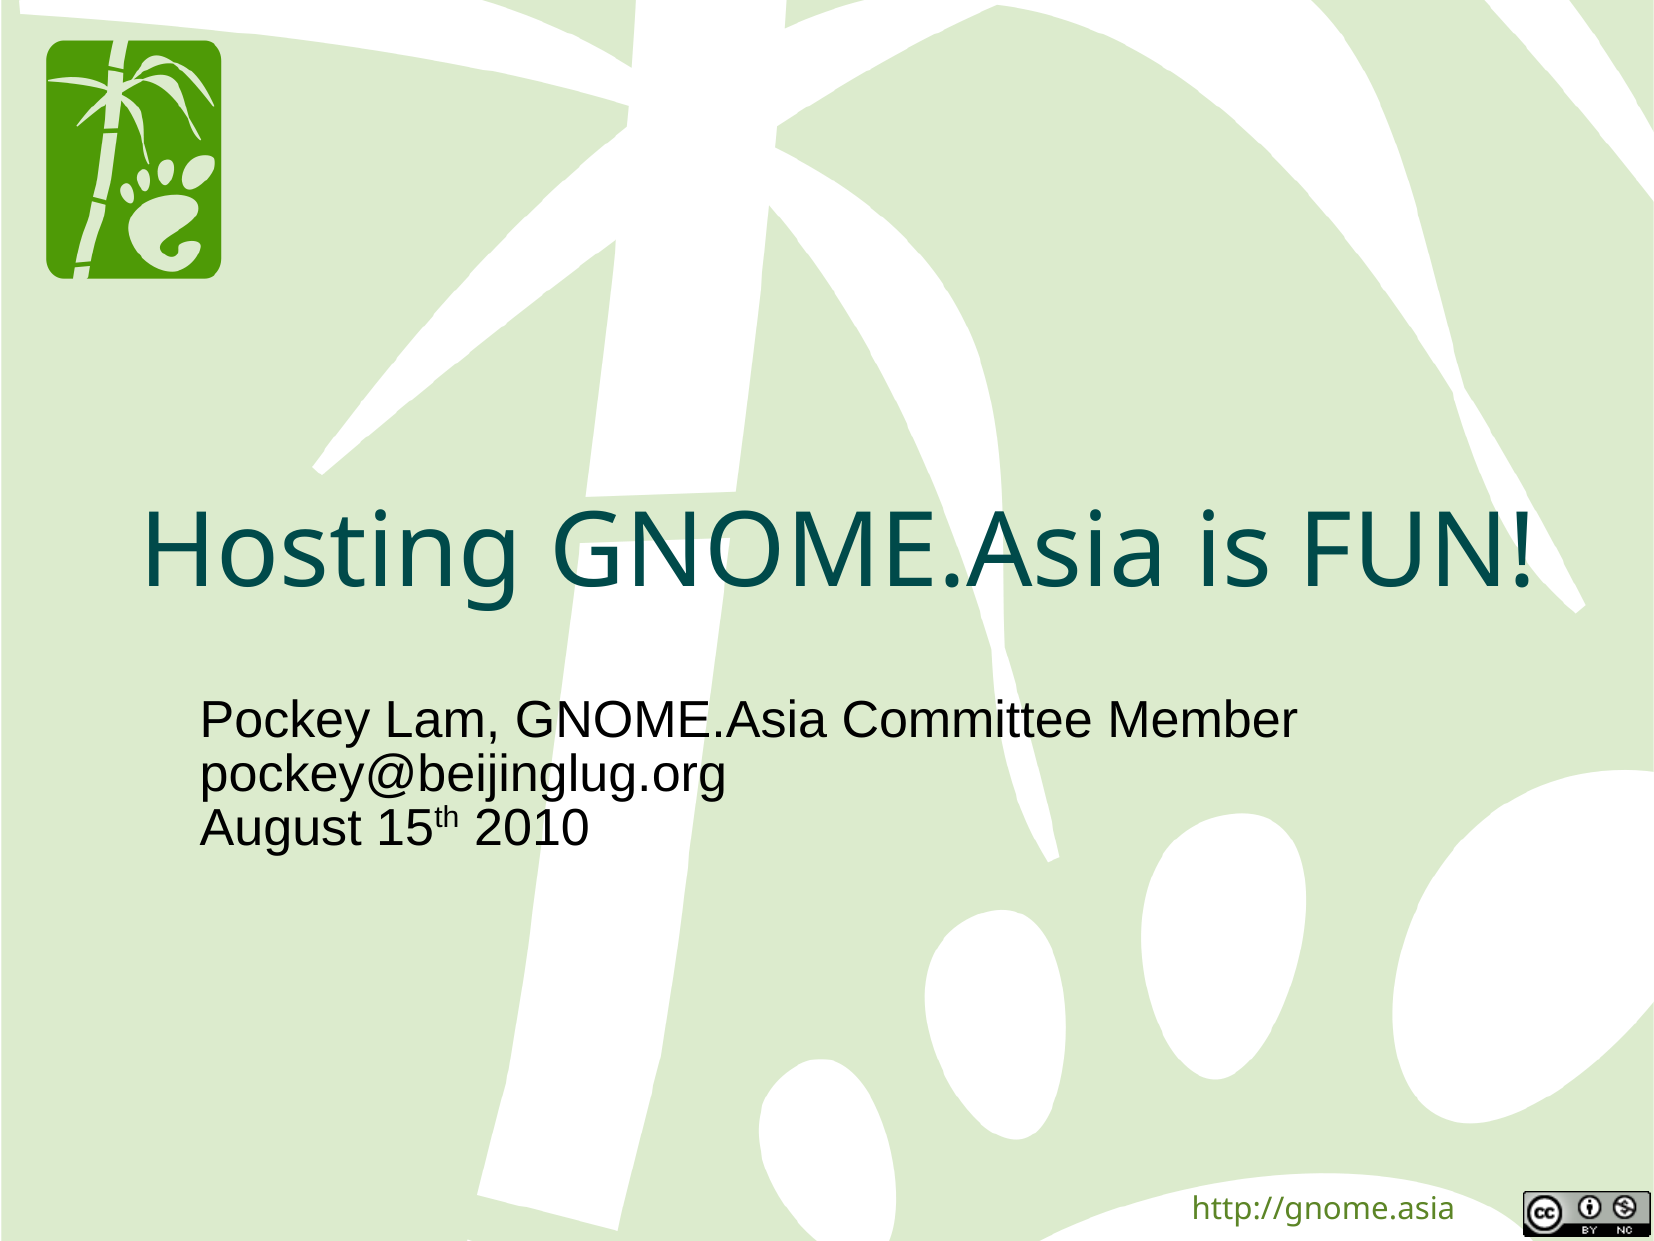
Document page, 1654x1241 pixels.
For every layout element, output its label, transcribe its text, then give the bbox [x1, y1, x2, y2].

picture [0, 0, 1654, 1241]
list Pockey Lam, GNOME.Asia Committee Member pockey@beijinglug.org August 15th 2010 [199, 691, 1533, 860]
title Hosting GNOME.Asia is FUN! [11, 478, 1654, 609]
